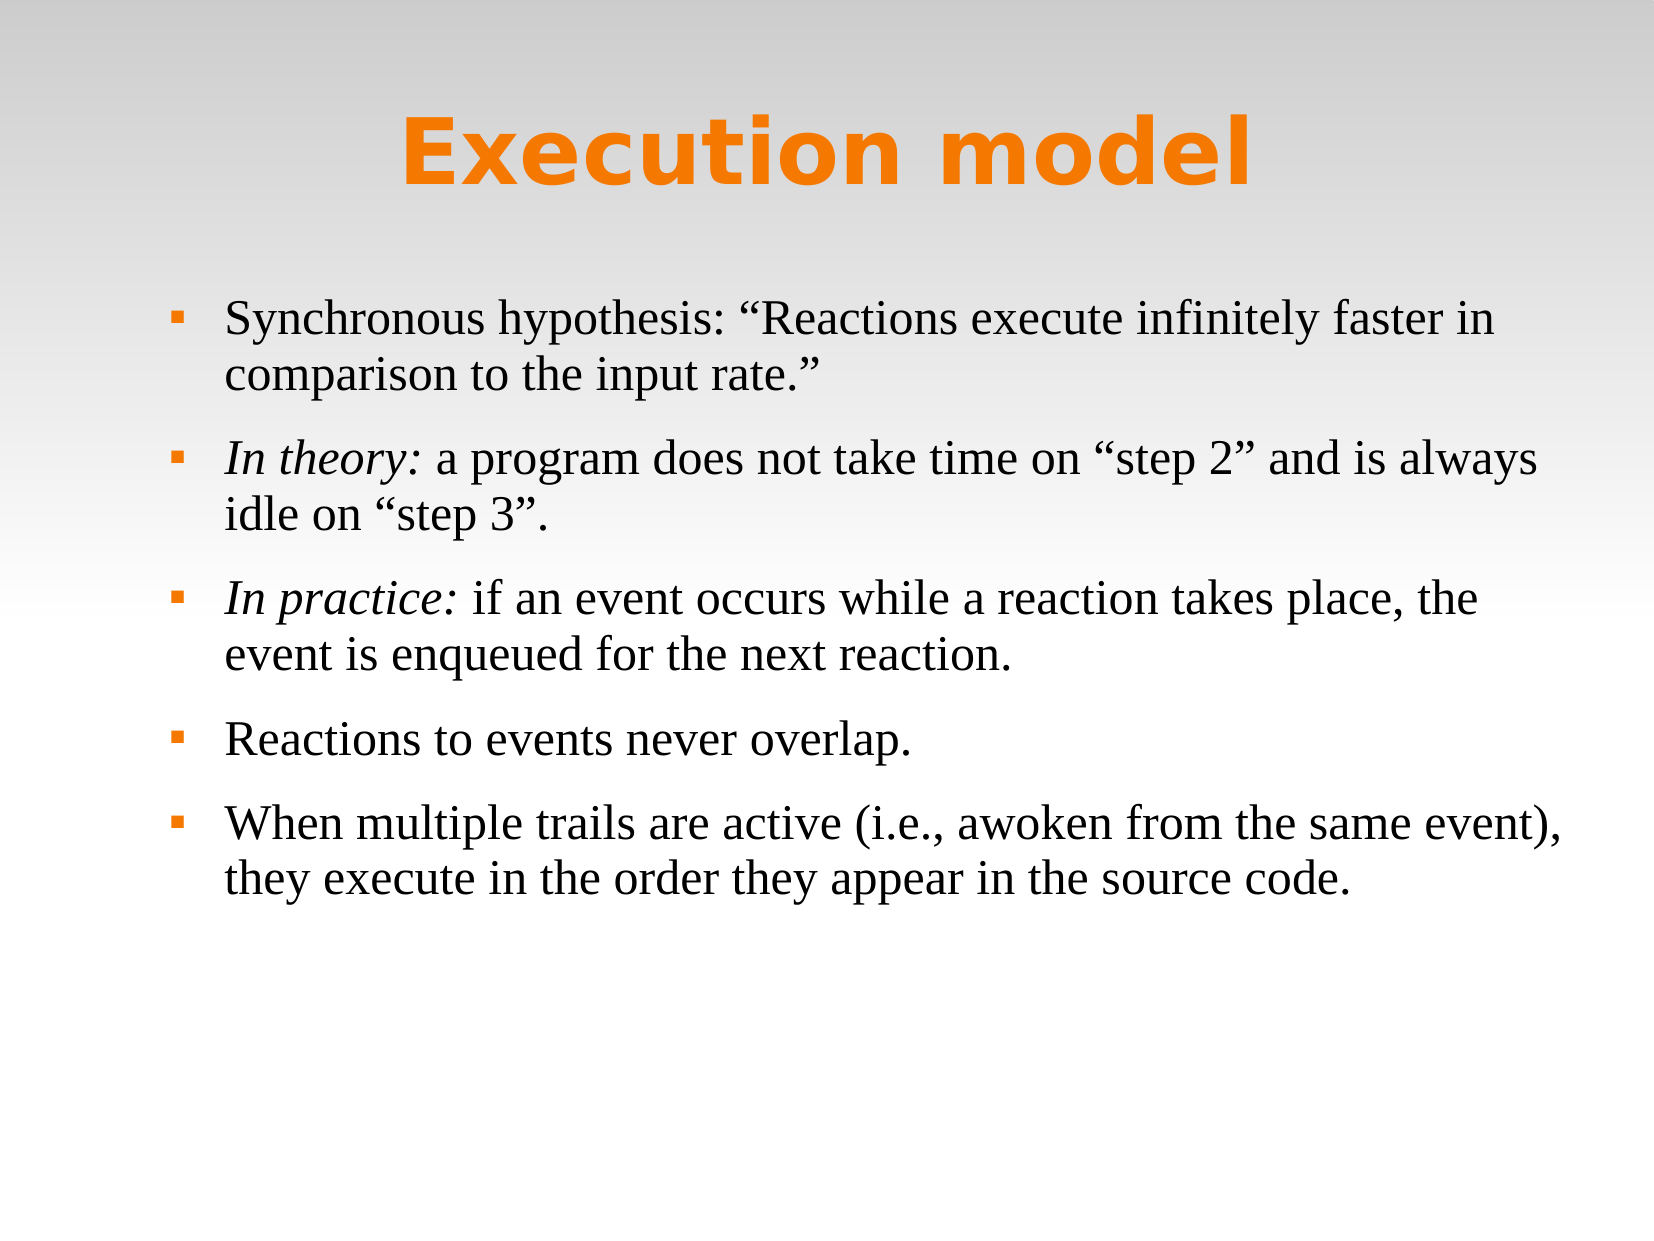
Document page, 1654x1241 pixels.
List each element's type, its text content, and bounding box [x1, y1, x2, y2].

list Synchronous hypothesis: “Reactions execute infinitely faster in comparison to the input rate.” In theory: a program does not take time on “step 2” and is always idle on “step 3”. In practice: if an event occurs while a reaction takes place, the event is enqueued for the next reaction. Reactions to events never overlap. When multiple trails are active (i.e., awoken from the same event), they execute in the order they appear in the source code. [82, 290, 1571, 1109]
title Execution model [82, 49, 1571, 257]
